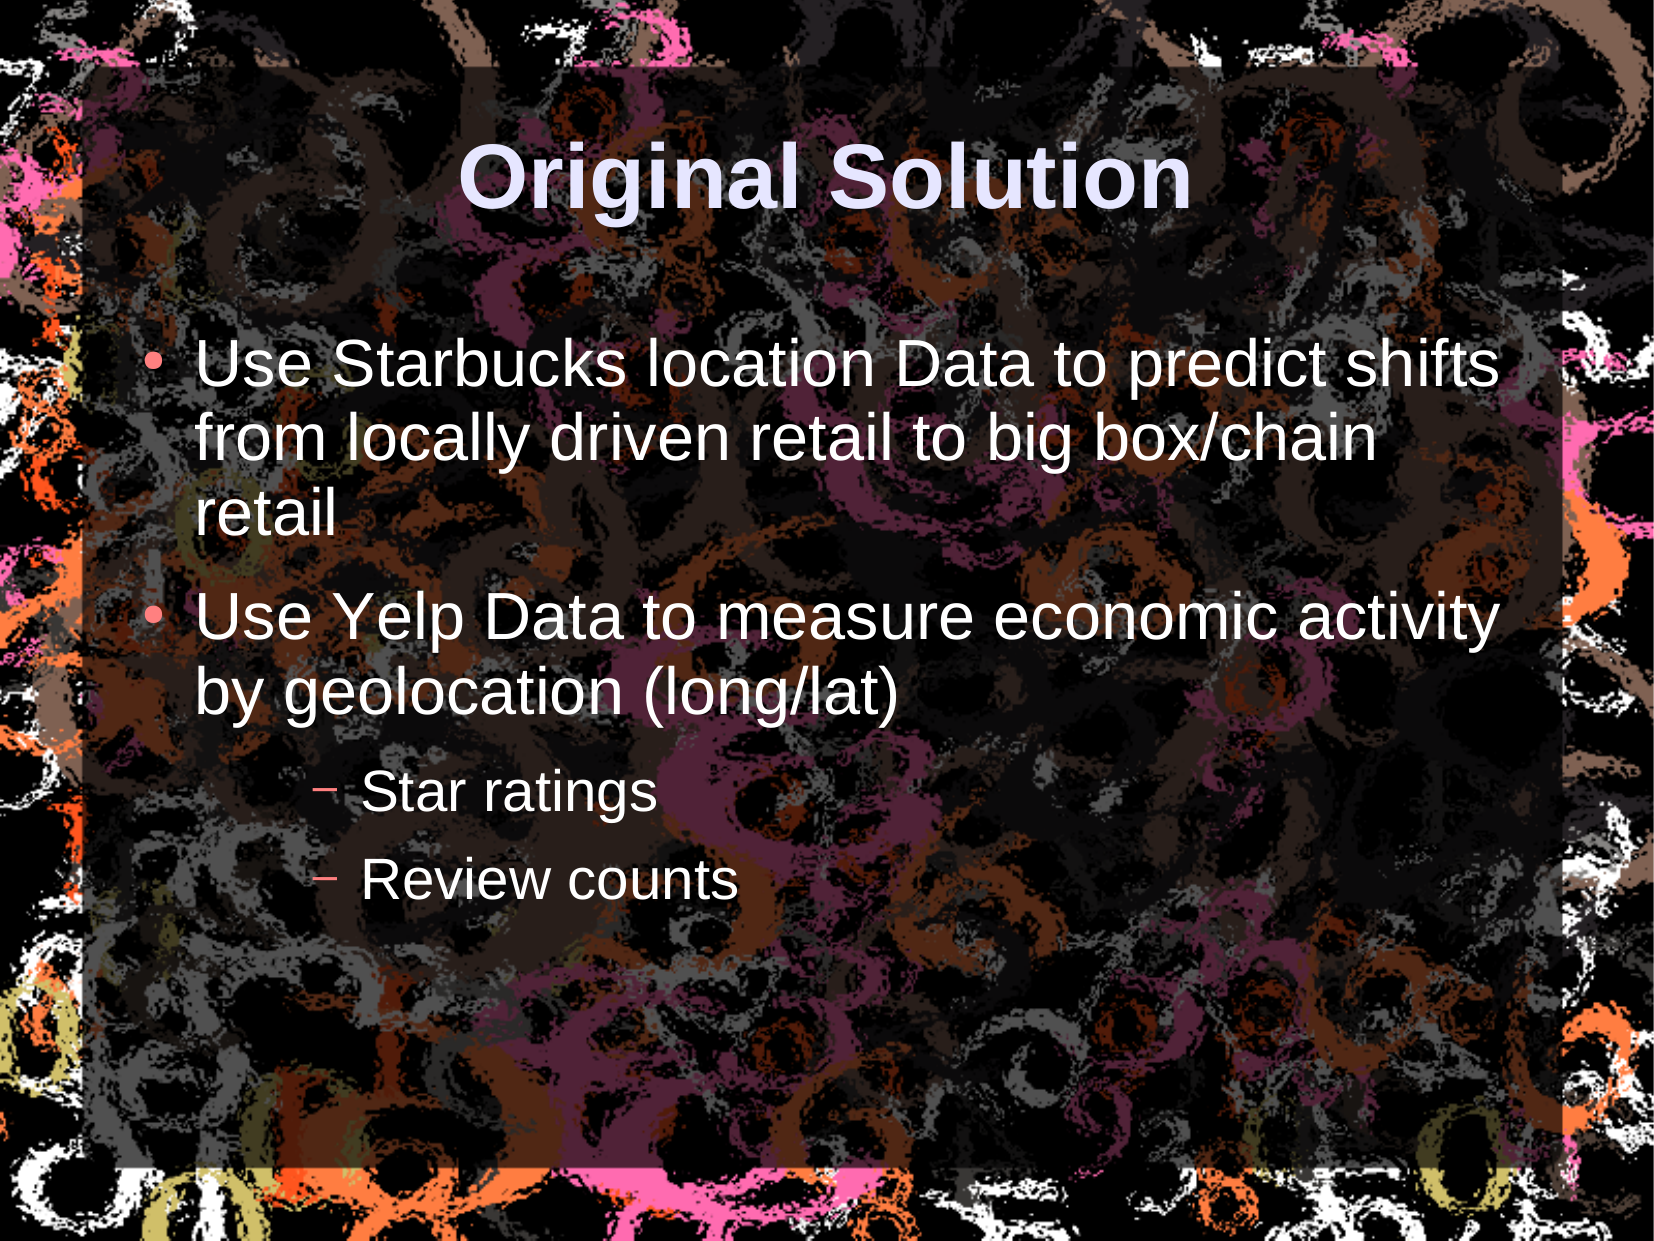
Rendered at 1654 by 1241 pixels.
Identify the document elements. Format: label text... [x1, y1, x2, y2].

list Use Starbucks location Data to predict shifts from locally driven retail to big box/chain retail Use Yelp Data to measure economic activity by geolocation (long/lat) Star ratings Review counts [124, 325, 1518, 1045]
title Original Solution [82, 73, 1571, 281]
picture [0, 0, 1654, 1241]
